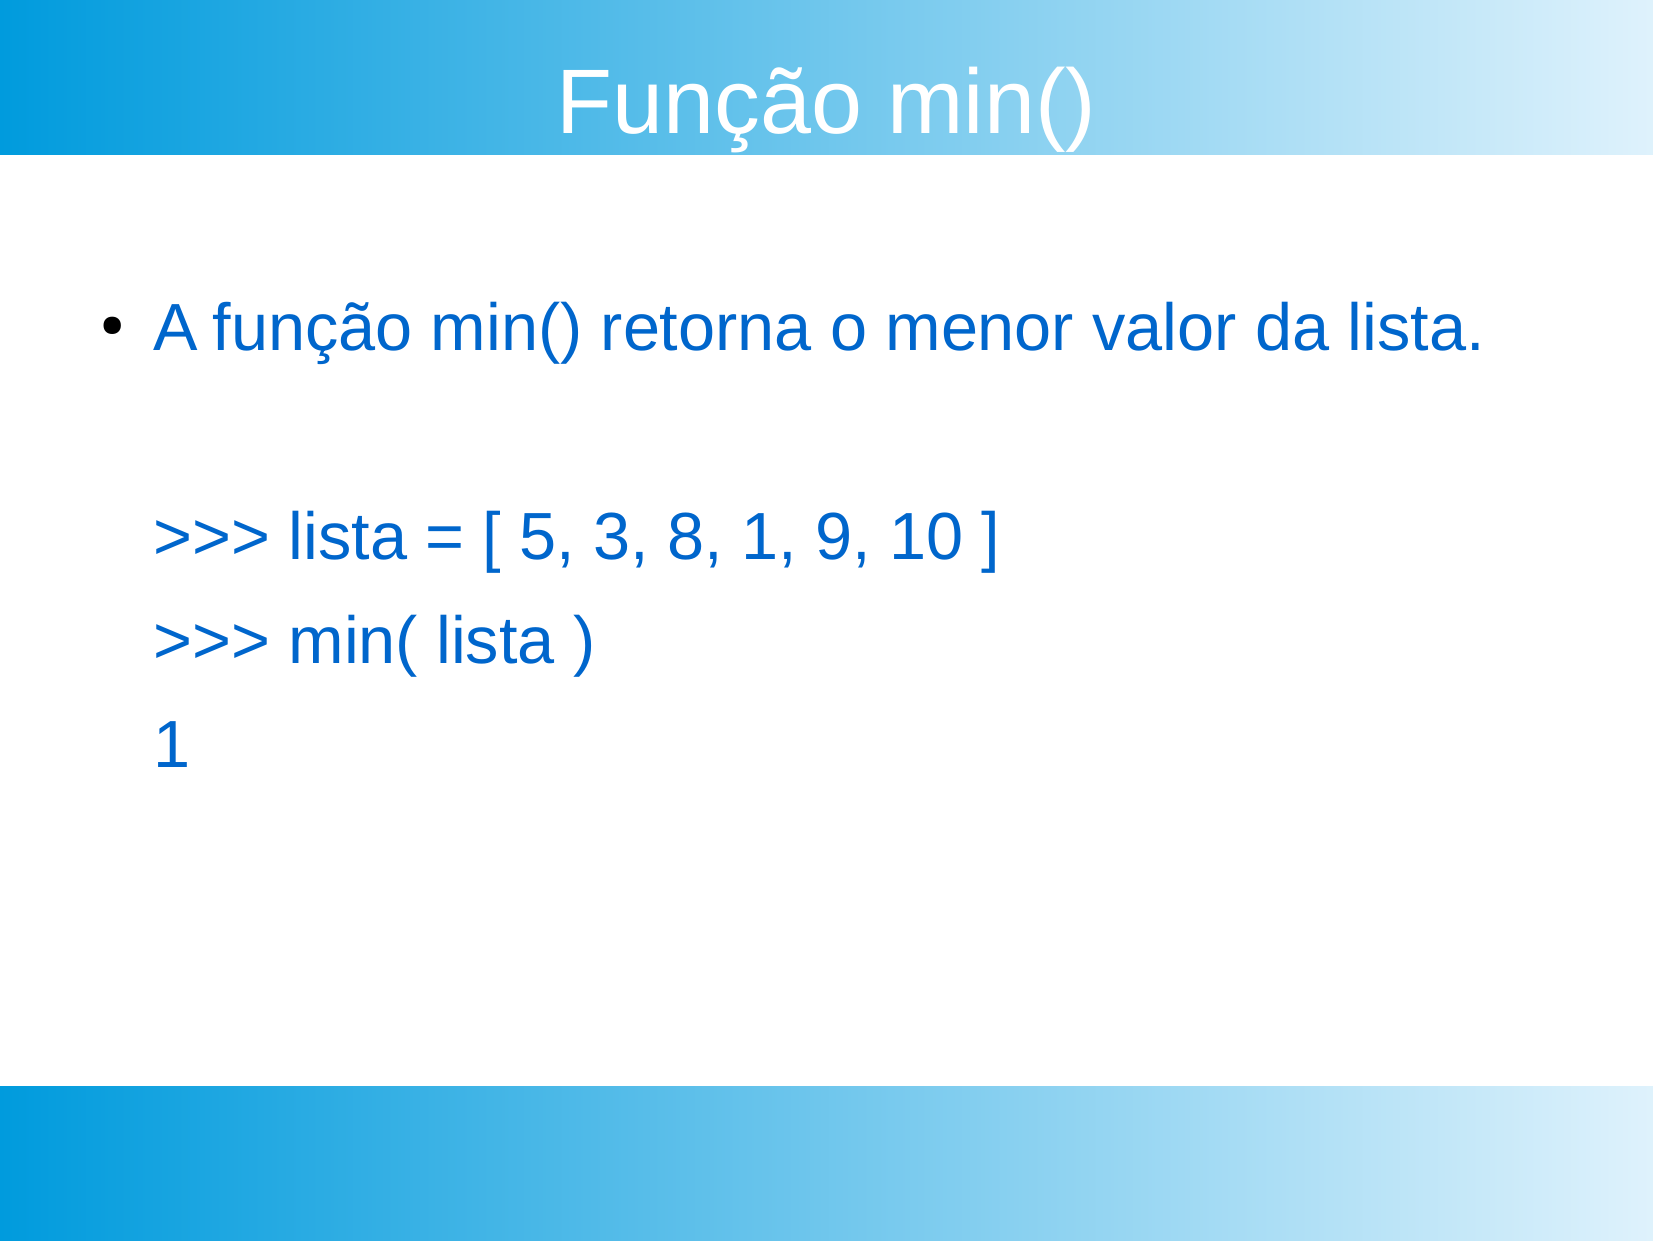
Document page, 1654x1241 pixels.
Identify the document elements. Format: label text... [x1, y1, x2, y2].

title Função min() [82, 49, 1571, 155]
list A função min() retorna o menor valor da lista. >>> lista = [ 5, 3, 8, 1, 9, 10 ] >>> min( lista ) 1 [82, 290, 1571, 1010]
